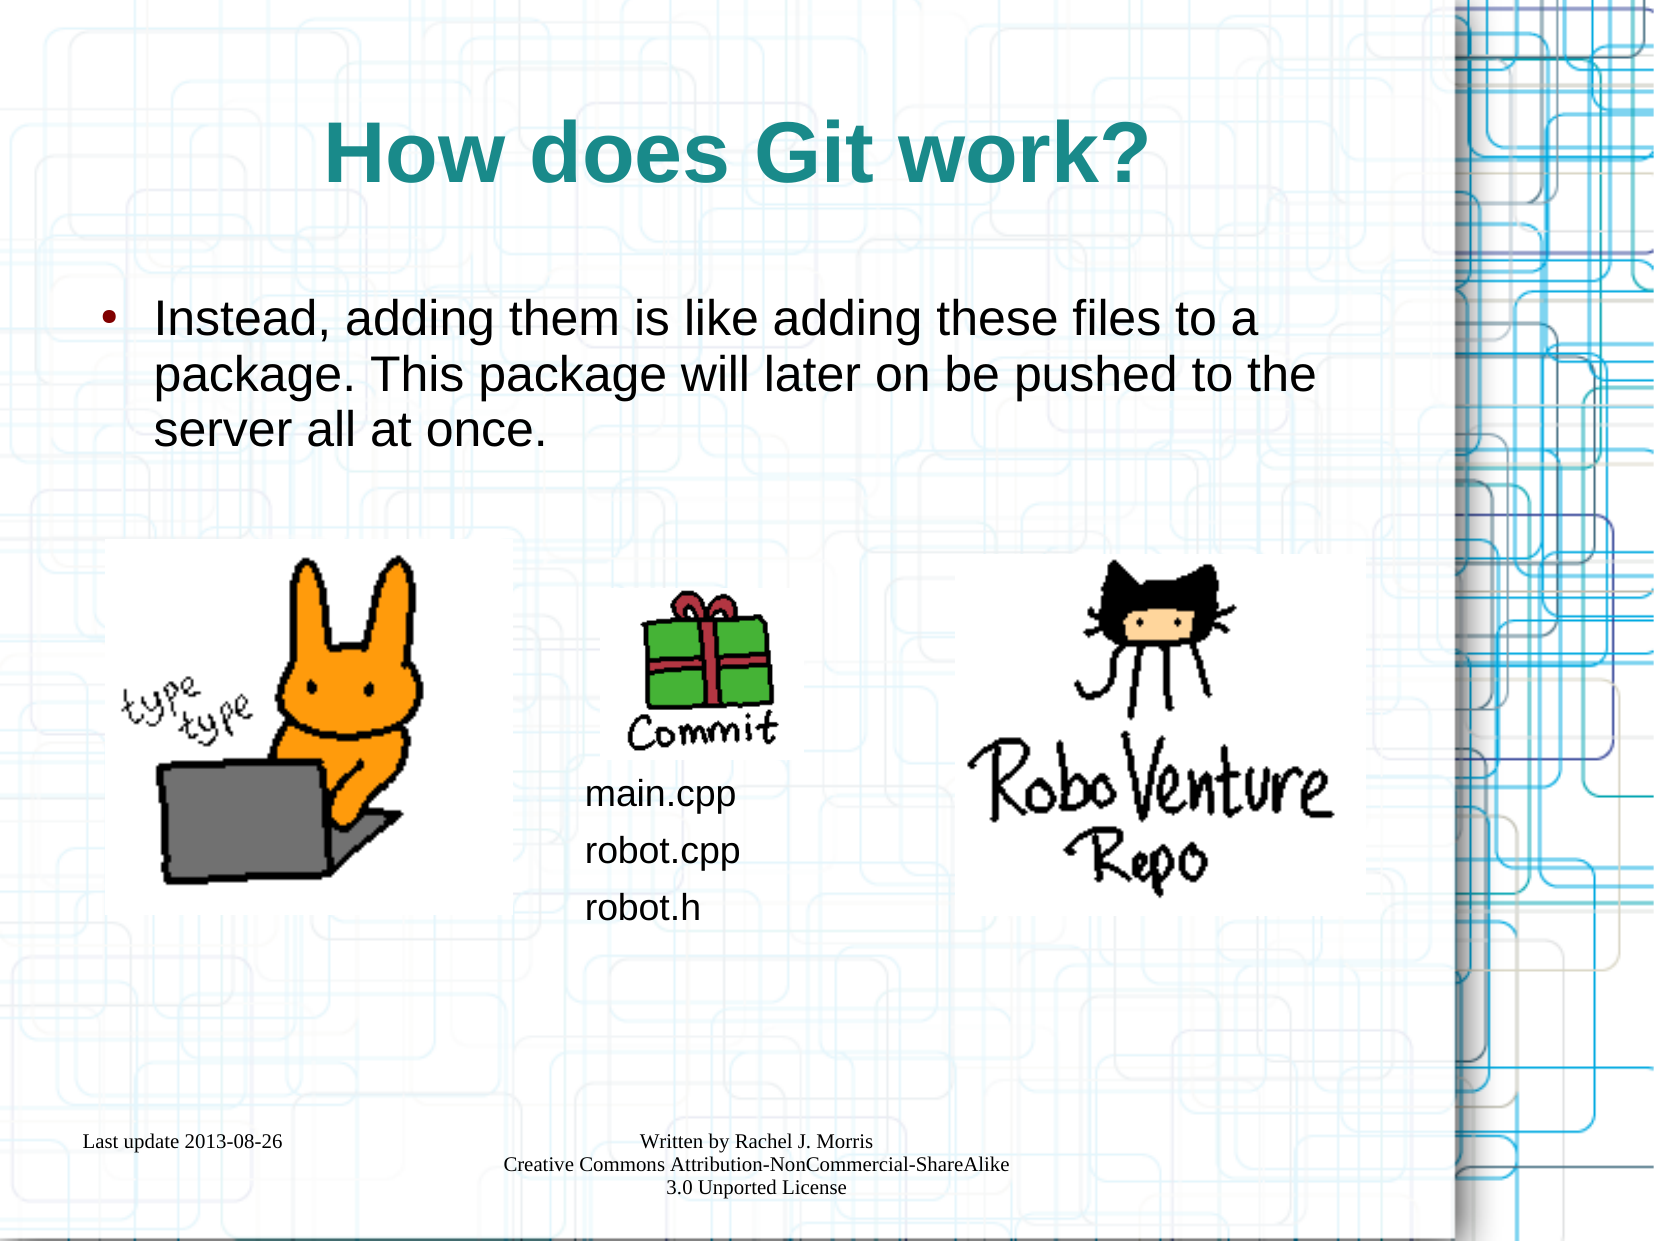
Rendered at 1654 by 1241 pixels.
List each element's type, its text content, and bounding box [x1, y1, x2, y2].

text_box main.cpp [570, 765, 826, 821]
list Instead, adding them is like adding these files to a package. This package will later on be pushed to the server all at once. [82, 290, 1418, 481]
title How does Git work? [59, 49, 1418, 257]
text_box robot.cpp [570, 821, 826, 878]
picture [0, 0, 1654, 1241]
text_box robot.h [570, 878, 826, 936]
